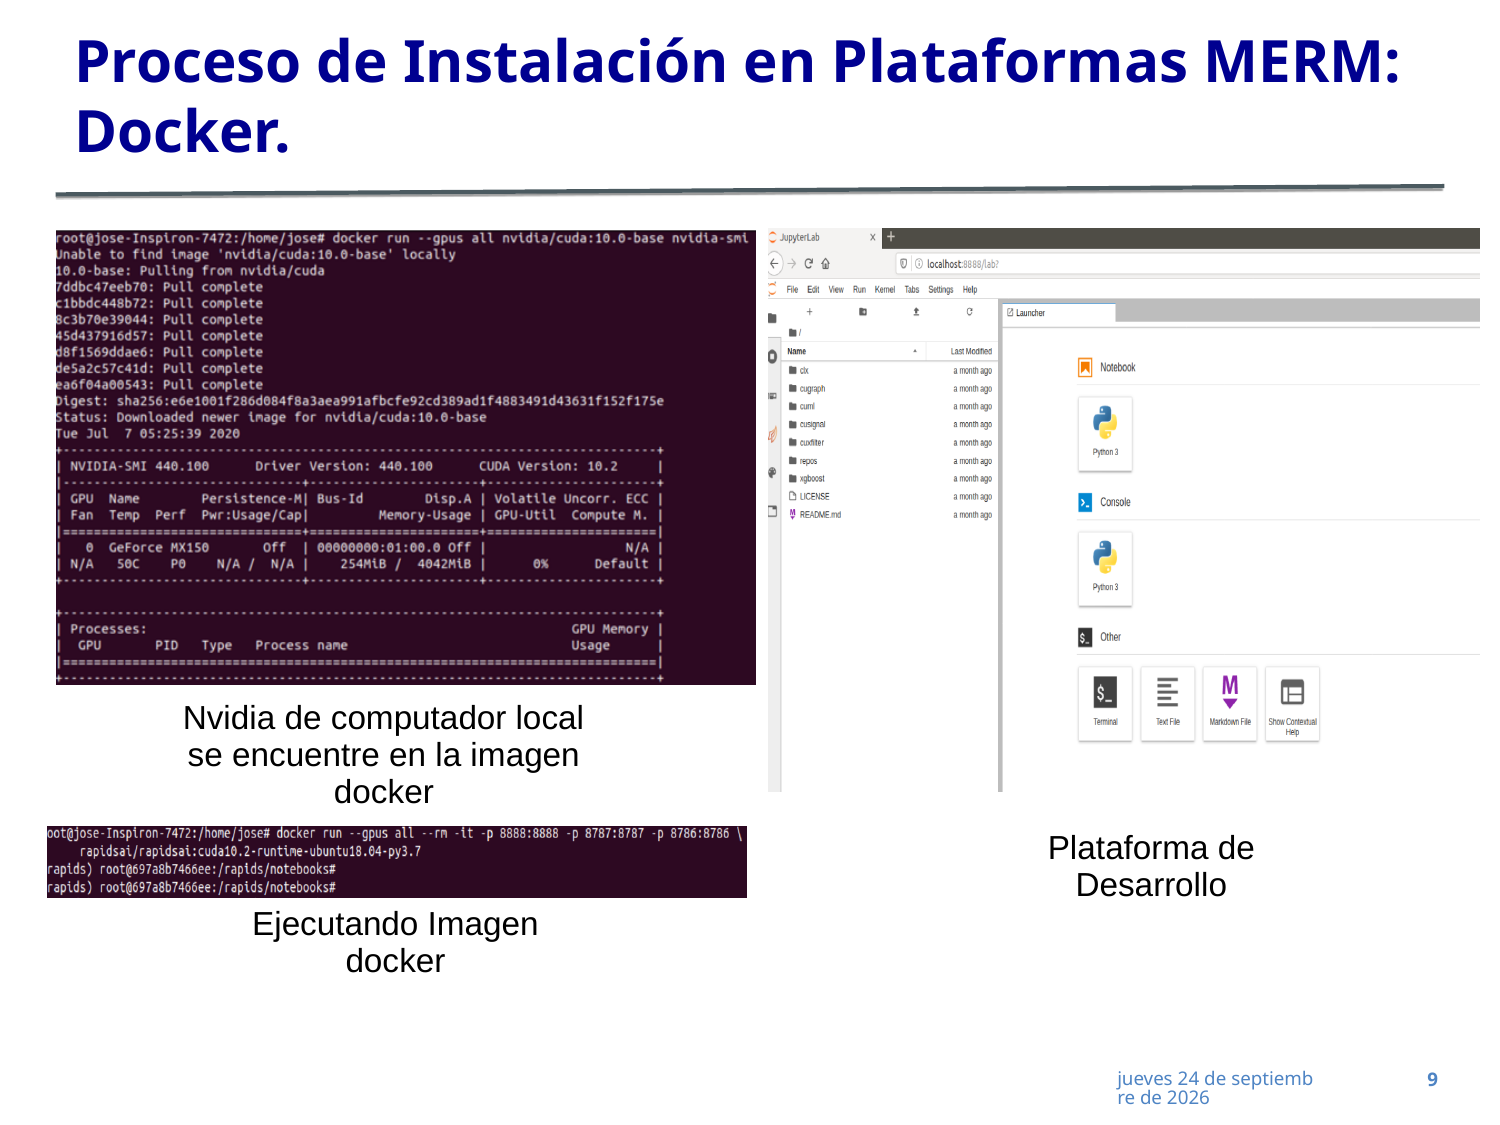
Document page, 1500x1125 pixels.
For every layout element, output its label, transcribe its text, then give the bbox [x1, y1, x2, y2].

text_box Plataforma de Desarrollo [1003, 822, 1300, 912]
text_box Nvidia de computador local se encuentre en la imagen docker [165, 692, 603, 819]
title Proceso de Instalación en Plataformas MERM: Docker. [59, 45, 1445, 143]
picture [767, 228, 1480, 792]
picture [56, 228, 756, 686]
text_box Ejecutando Imagen docker [212, 897, 579, 987]
picture [47, 826, 747, 898]
slide_number <número> [1390, 1059, 1454, 1104]
